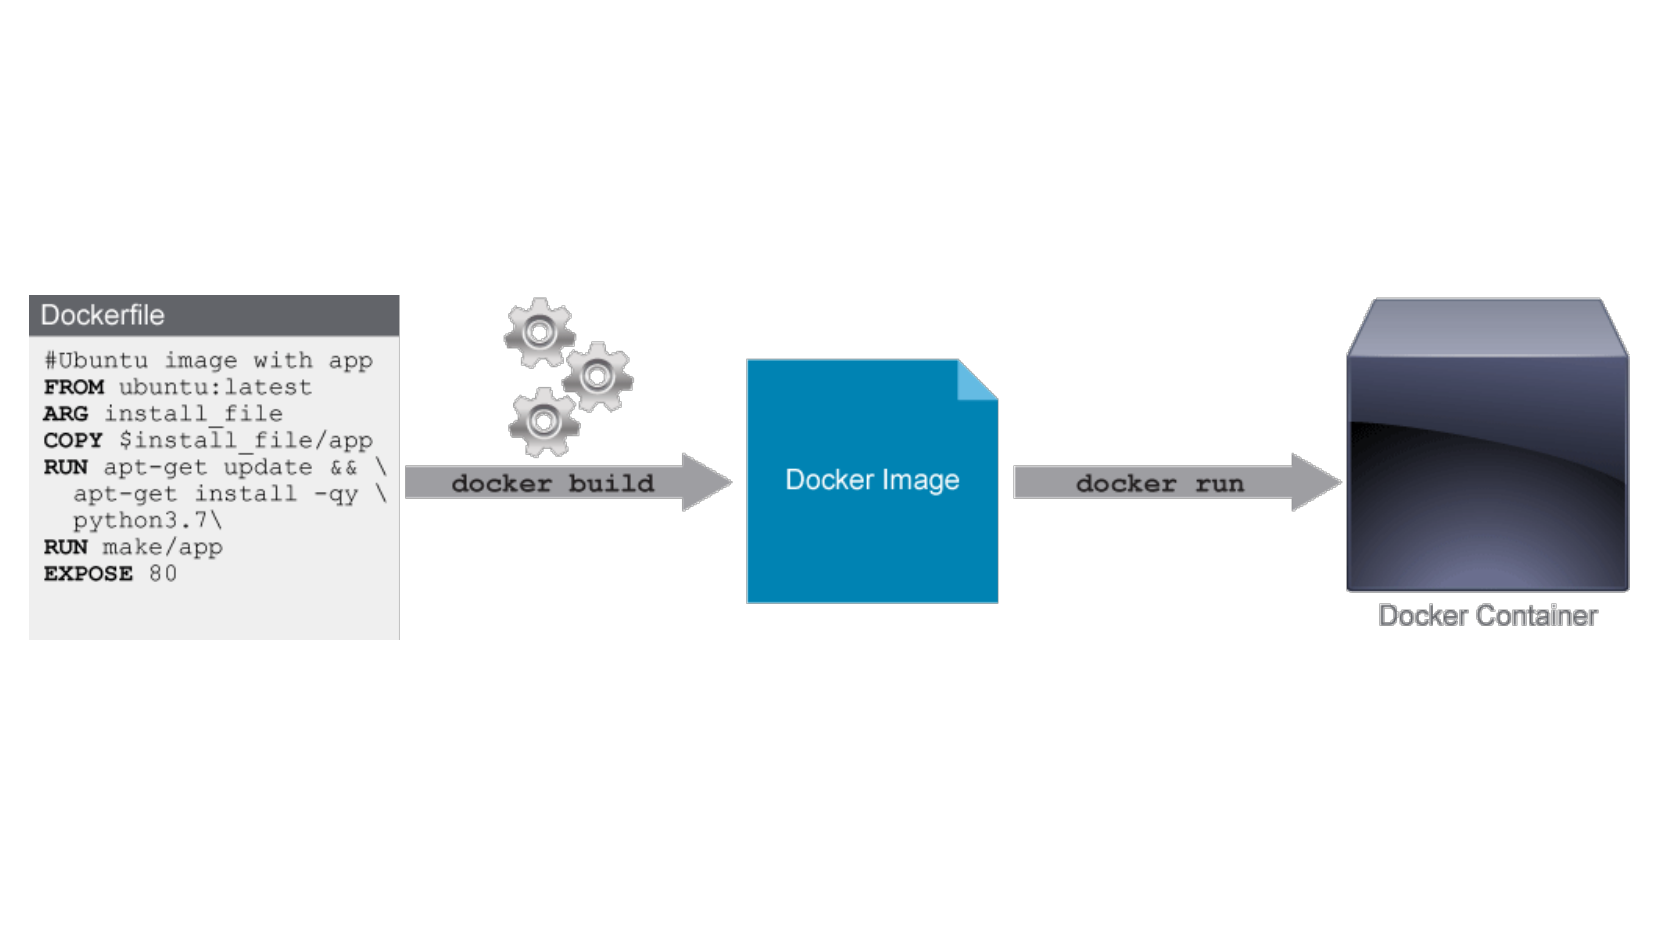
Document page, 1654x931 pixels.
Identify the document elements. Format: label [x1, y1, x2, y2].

picture [29, 295, 1630, 640]
